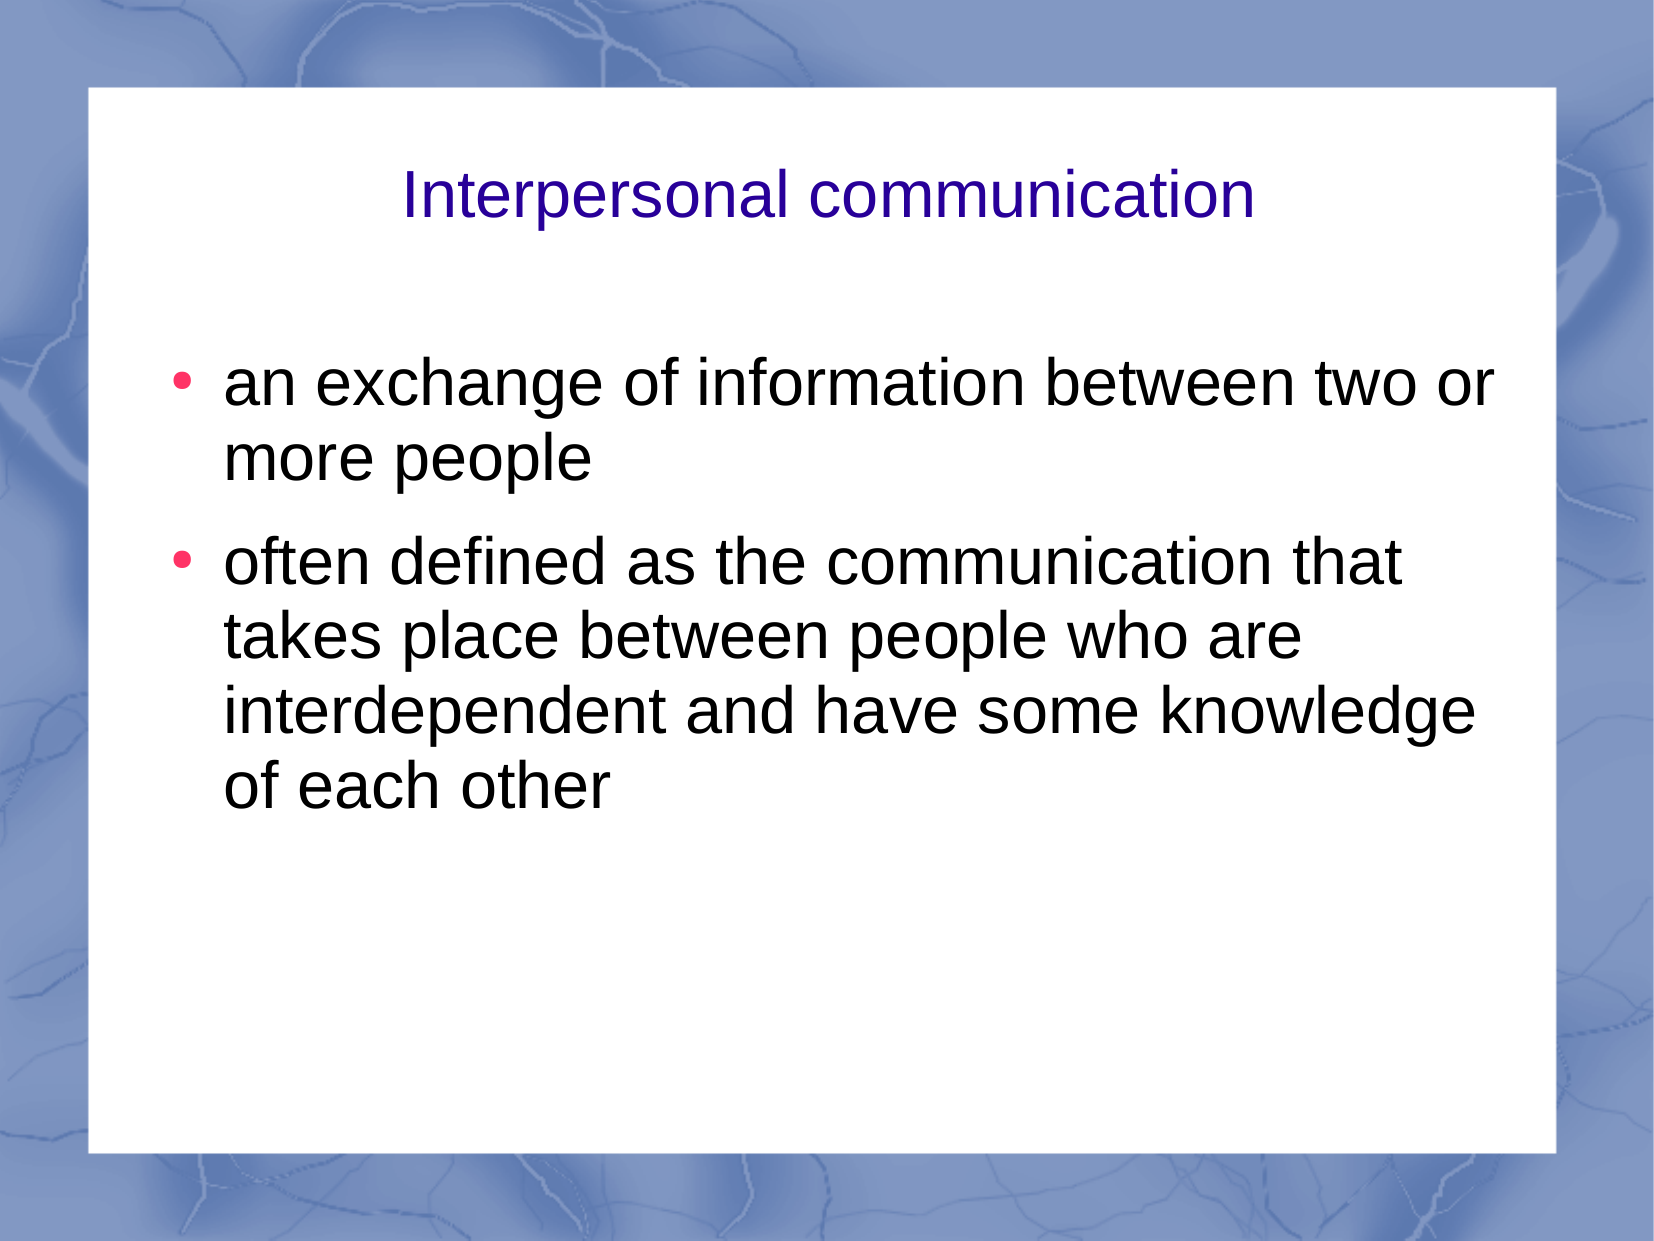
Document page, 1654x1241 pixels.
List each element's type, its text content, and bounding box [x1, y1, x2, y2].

title Interpersonal communication [118, 90, 1536, 298]
picture [0, 0, 1654, 1241]
list an exchange of information between two or more people often defined as the communication that takes place between people who are interdependent and have some knowledge of each other [152, 344, 1534, 1127]
